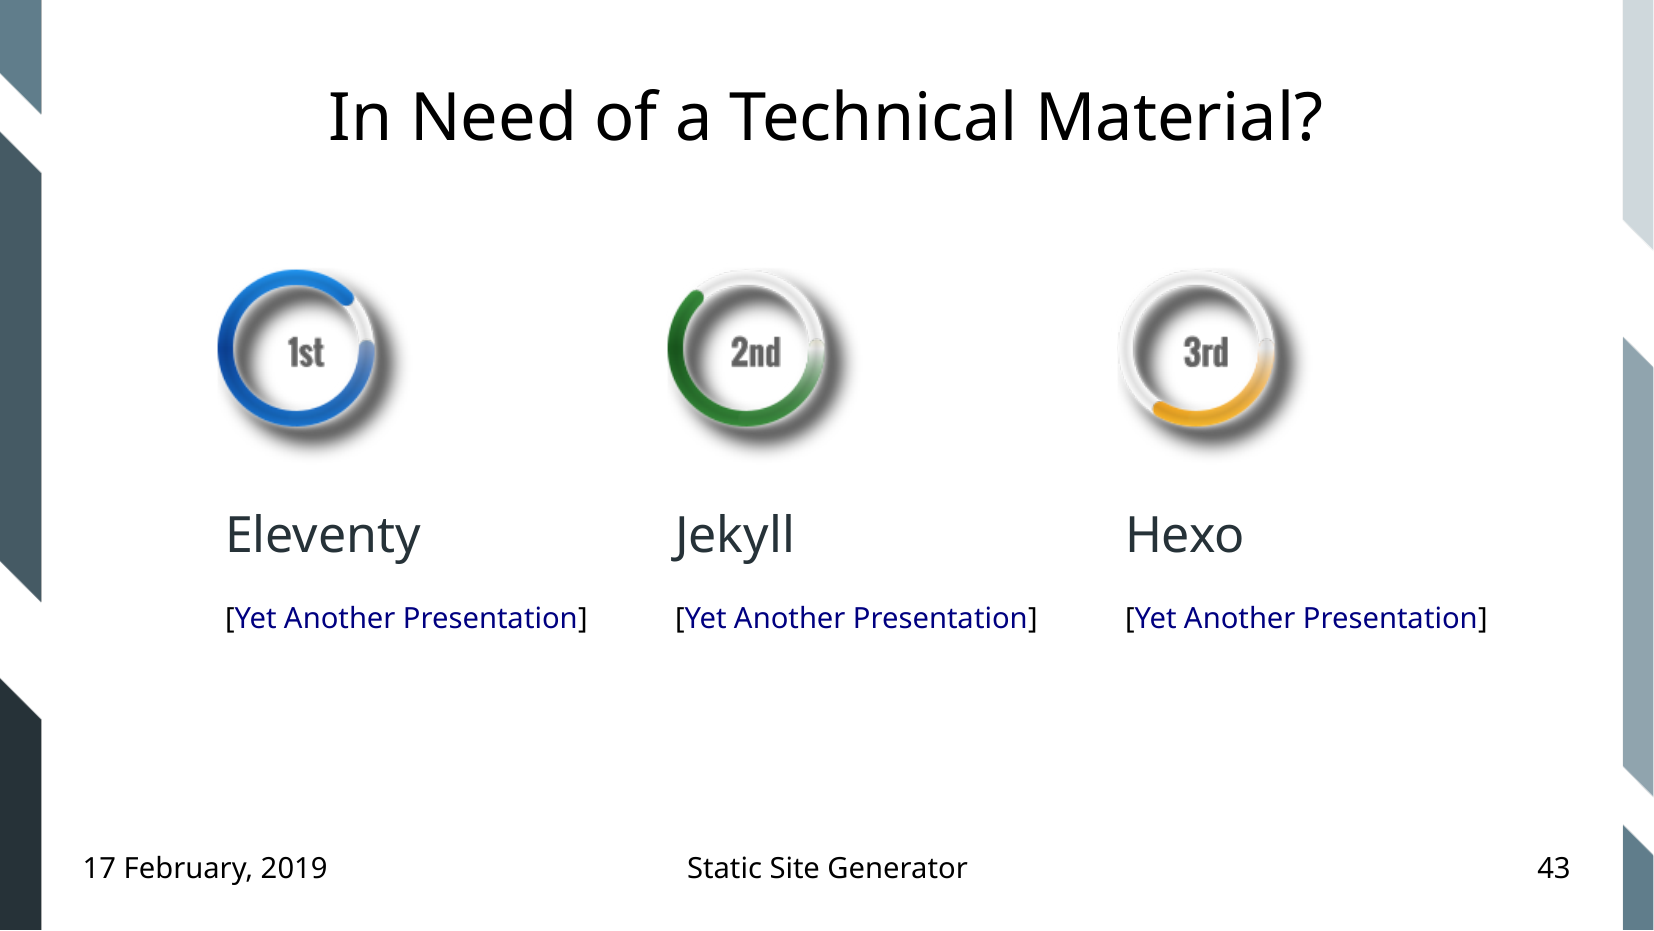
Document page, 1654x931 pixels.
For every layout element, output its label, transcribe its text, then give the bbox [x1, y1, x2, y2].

list Hexo [Yet Another Presentation] [1125, 499, 1576, 741]
list Eleventy [Yet Another Presentation] [225, 499, 676, 741]
list Jekyll [Yet Another Presentation] [675, 499, 1125, 740]
title In Need of a Technical Material? [82, 37, 1571, 193]
picture [0, 0, 1654, 930]
